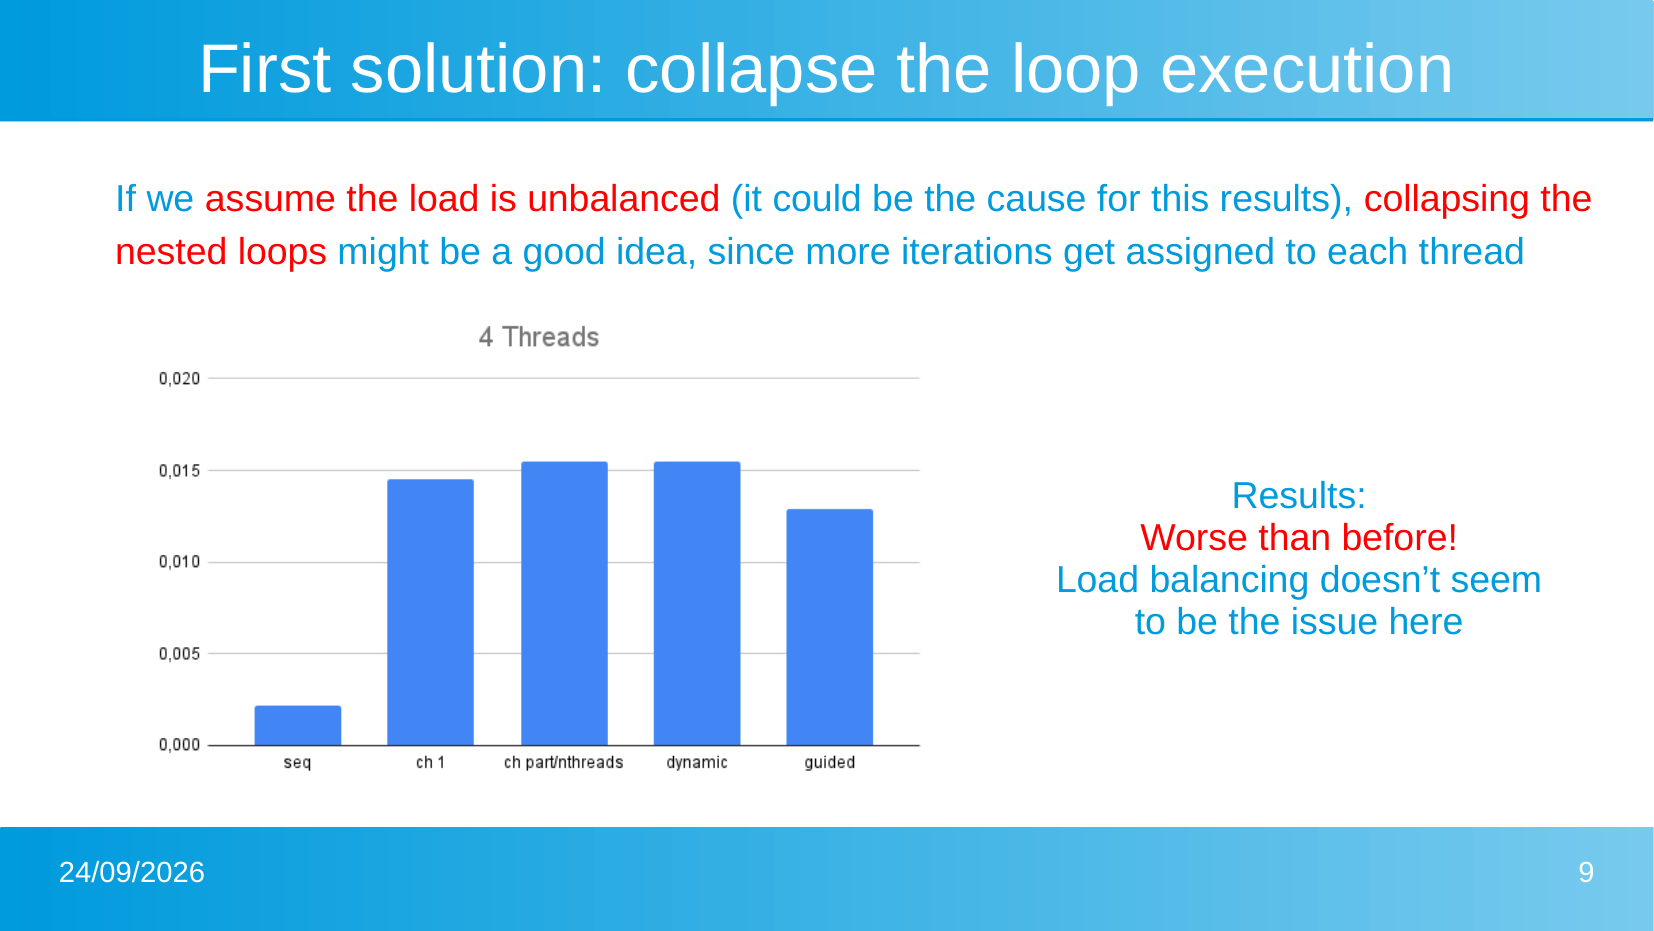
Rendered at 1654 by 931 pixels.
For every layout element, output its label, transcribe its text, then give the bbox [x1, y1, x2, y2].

text_box Results: Worse than before! Load balancing doesn’t seem to be the issue here [1033, 466, 1565, 650]
title First solution: collapse the loop execution [59, 29, 1595, 108]
picture [133, 295, 945, 798]
list If we assume the load is unbalanced (it could be the cause for this results), collapsing the nested loops might be a good idea, since more iterations get assigned to each thread [44, 177, 1610, 296]
